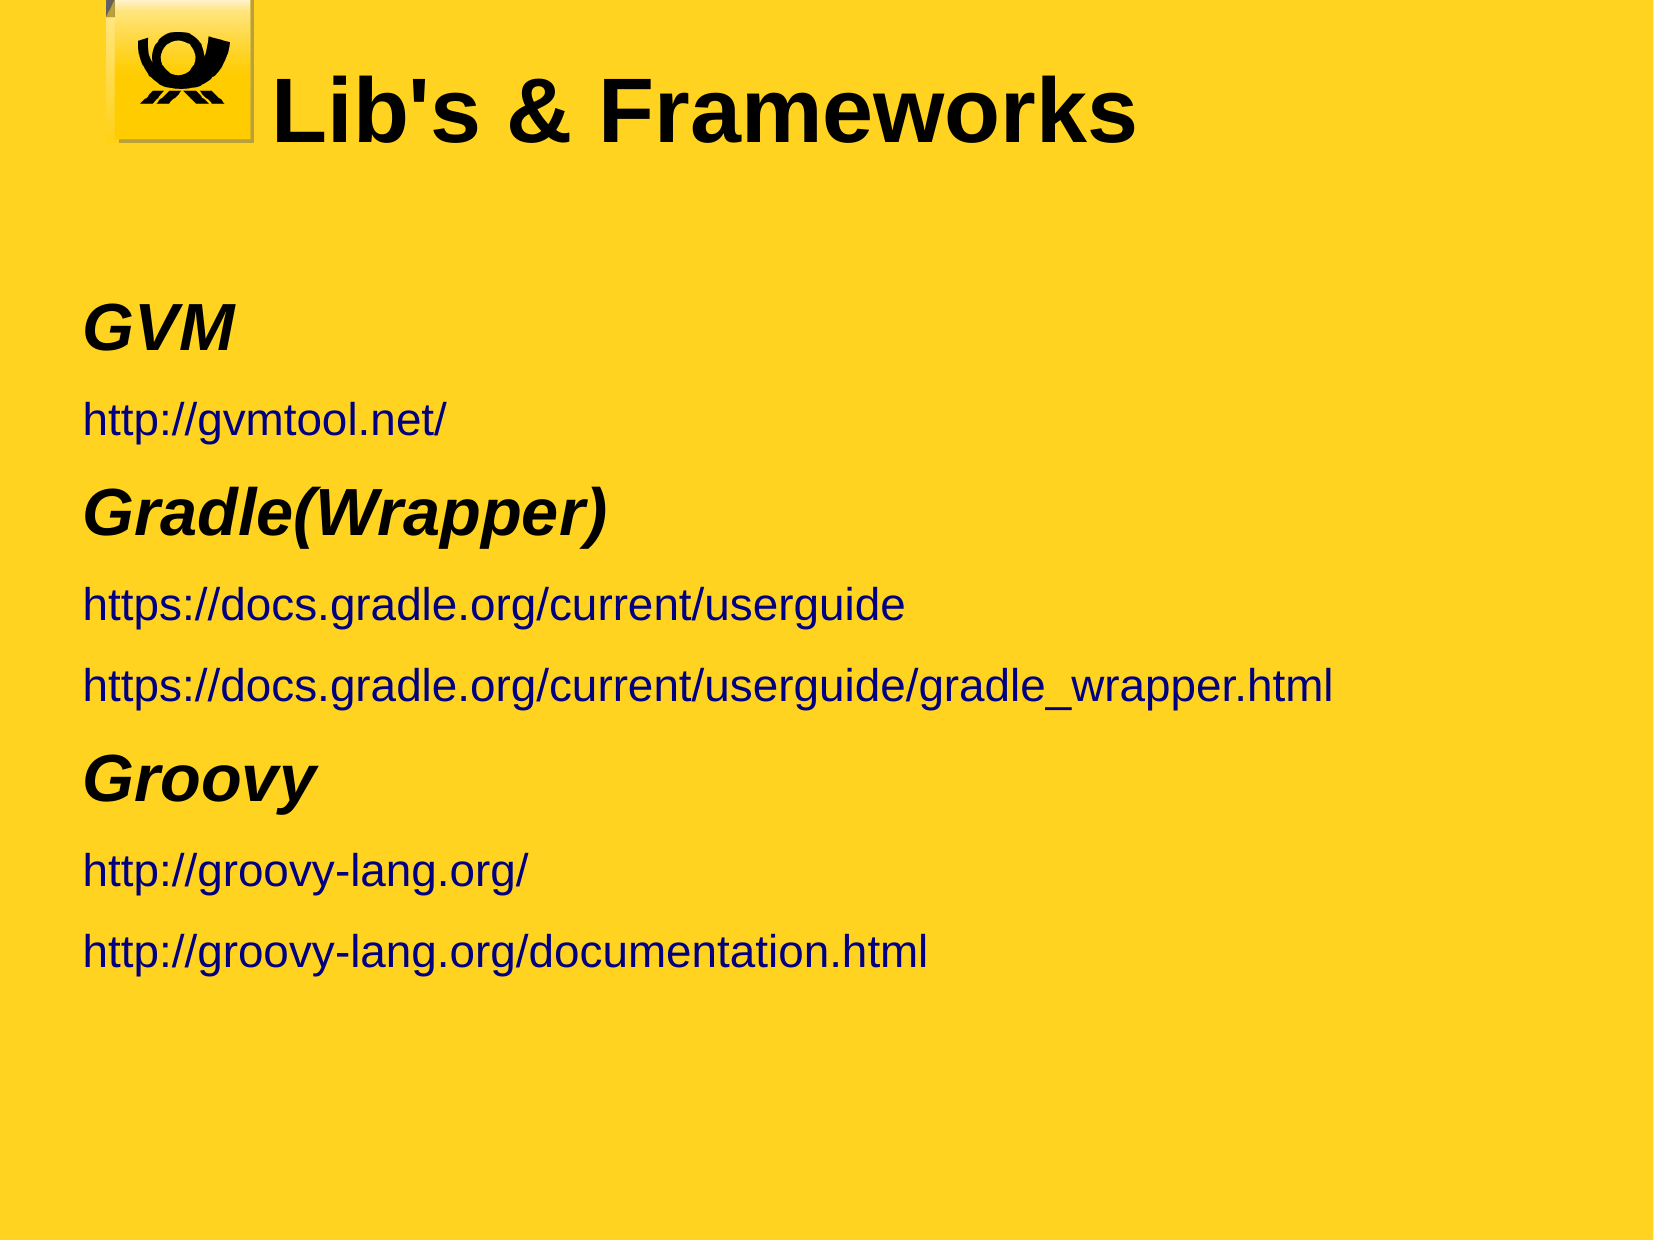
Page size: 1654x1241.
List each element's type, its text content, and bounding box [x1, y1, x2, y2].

list GVM http://gvmtool.net/ Gradle(Wrapper) https://docs.gradle.org/current/userguide https://docs.gradle.org/current/userguide/gradle_wrapper.html Groovy http://groovy-lang.org/ http://groovy-lang.org/documentation.html [82, 289, 1426, 1010]
picture [106, 0, 254, 143]
title Lib's & Frameworks [271, 35, 1571, 187]
